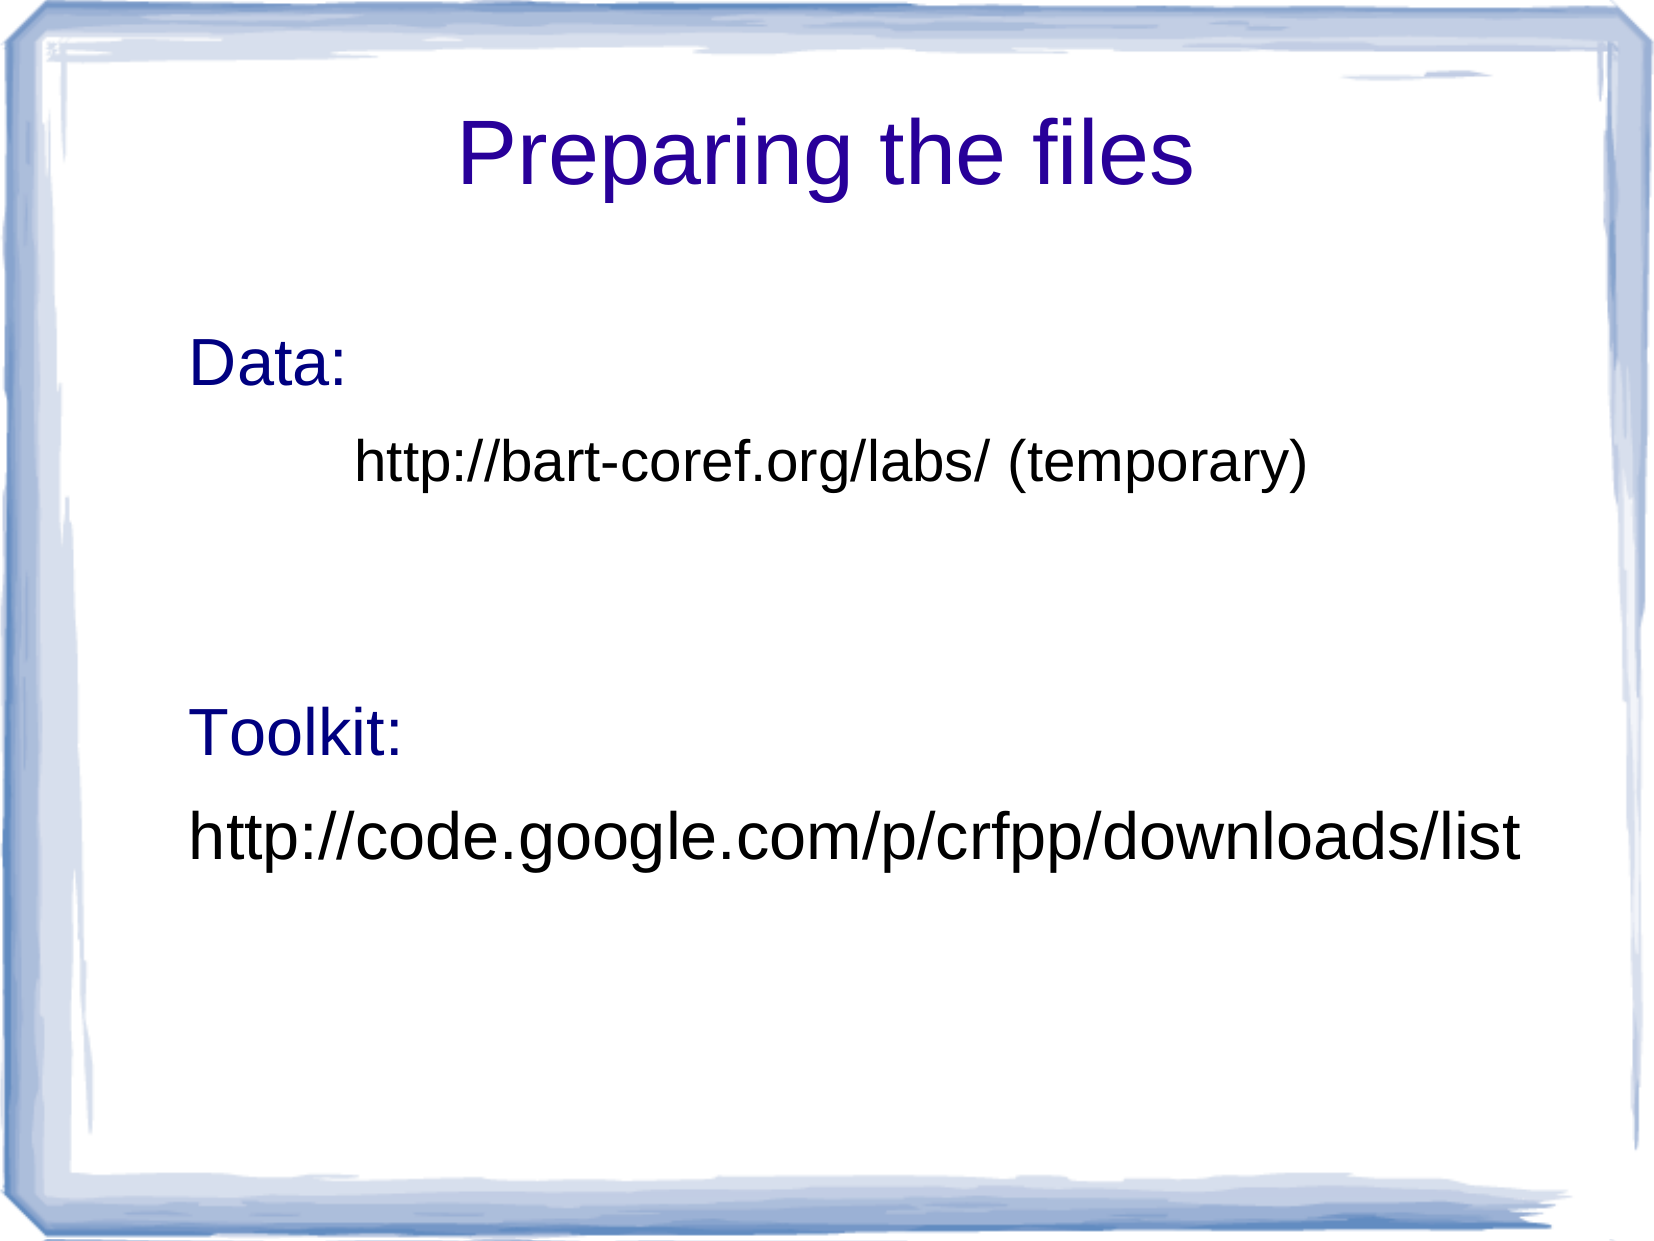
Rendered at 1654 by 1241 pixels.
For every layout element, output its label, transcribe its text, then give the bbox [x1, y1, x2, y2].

picture [0, 0, 1654, 1241]
list Data: http://bart-coref.org/labs/ (temporary) Toolkit: http://code.google.com/p/crfpp/downloads/list [118, 324, 1571, 1129]
title Preparing the files [82, 49, 1571, 257]
